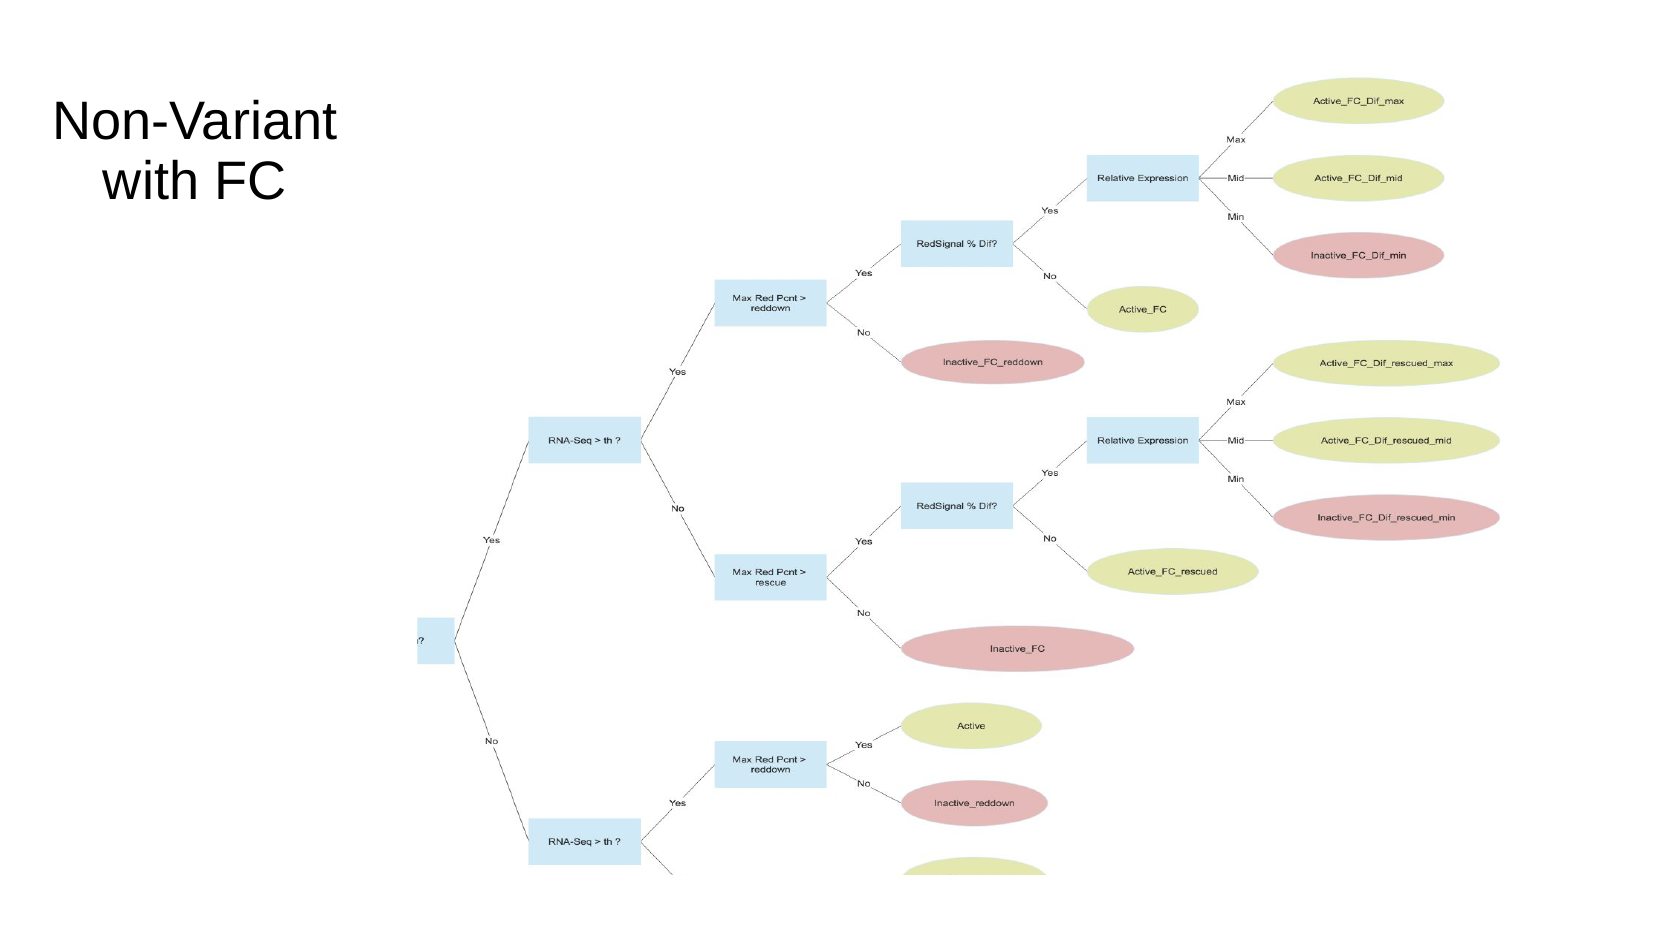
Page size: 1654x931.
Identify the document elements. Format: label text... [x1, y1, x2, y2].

picture [417, 70, 1583, 875]
text_box Non-Variant with FC [35, 82, 355, 219]
